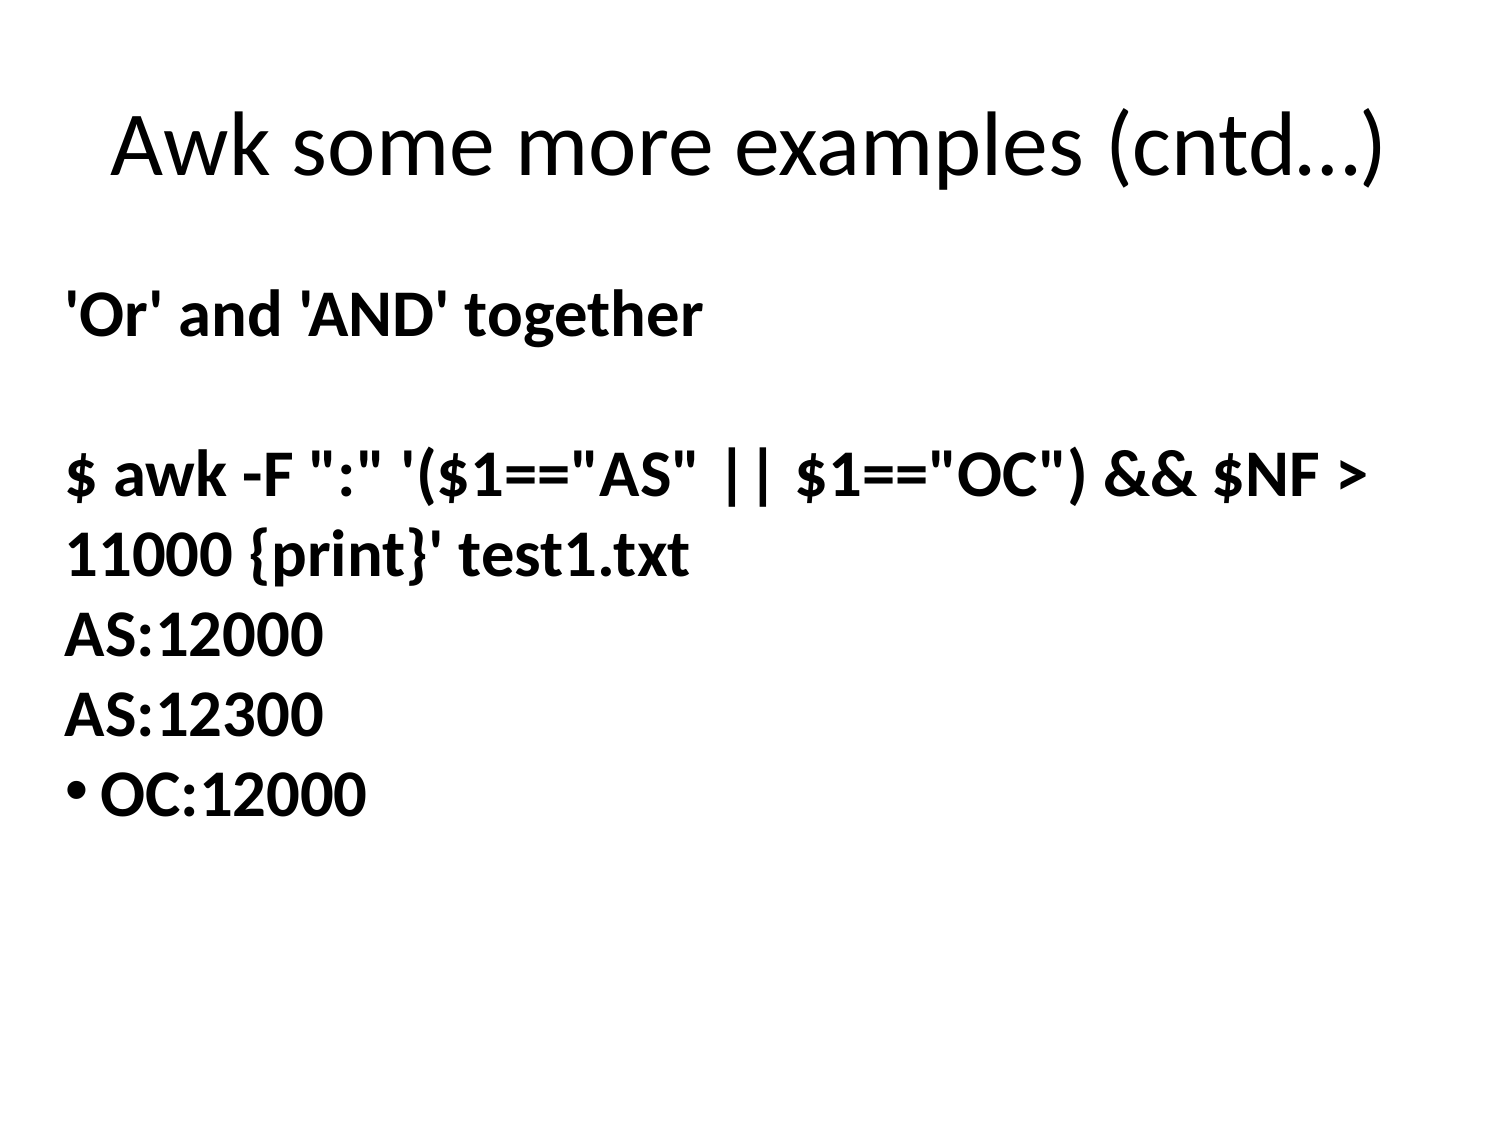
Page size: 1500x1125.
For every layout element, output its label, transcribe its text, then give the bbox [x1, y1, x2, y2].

text_box 'Or' and 'AND' together $ awk -F ":" '($1=="AS" || $1=="OC") && $NF > 11000 {print}' test1.txt AS:12000 AS:12300 OC:12000 [50, 262, 1475, 1005]
text_box Awk some more examples (cntd…) [75, 45, 1425, 233]
